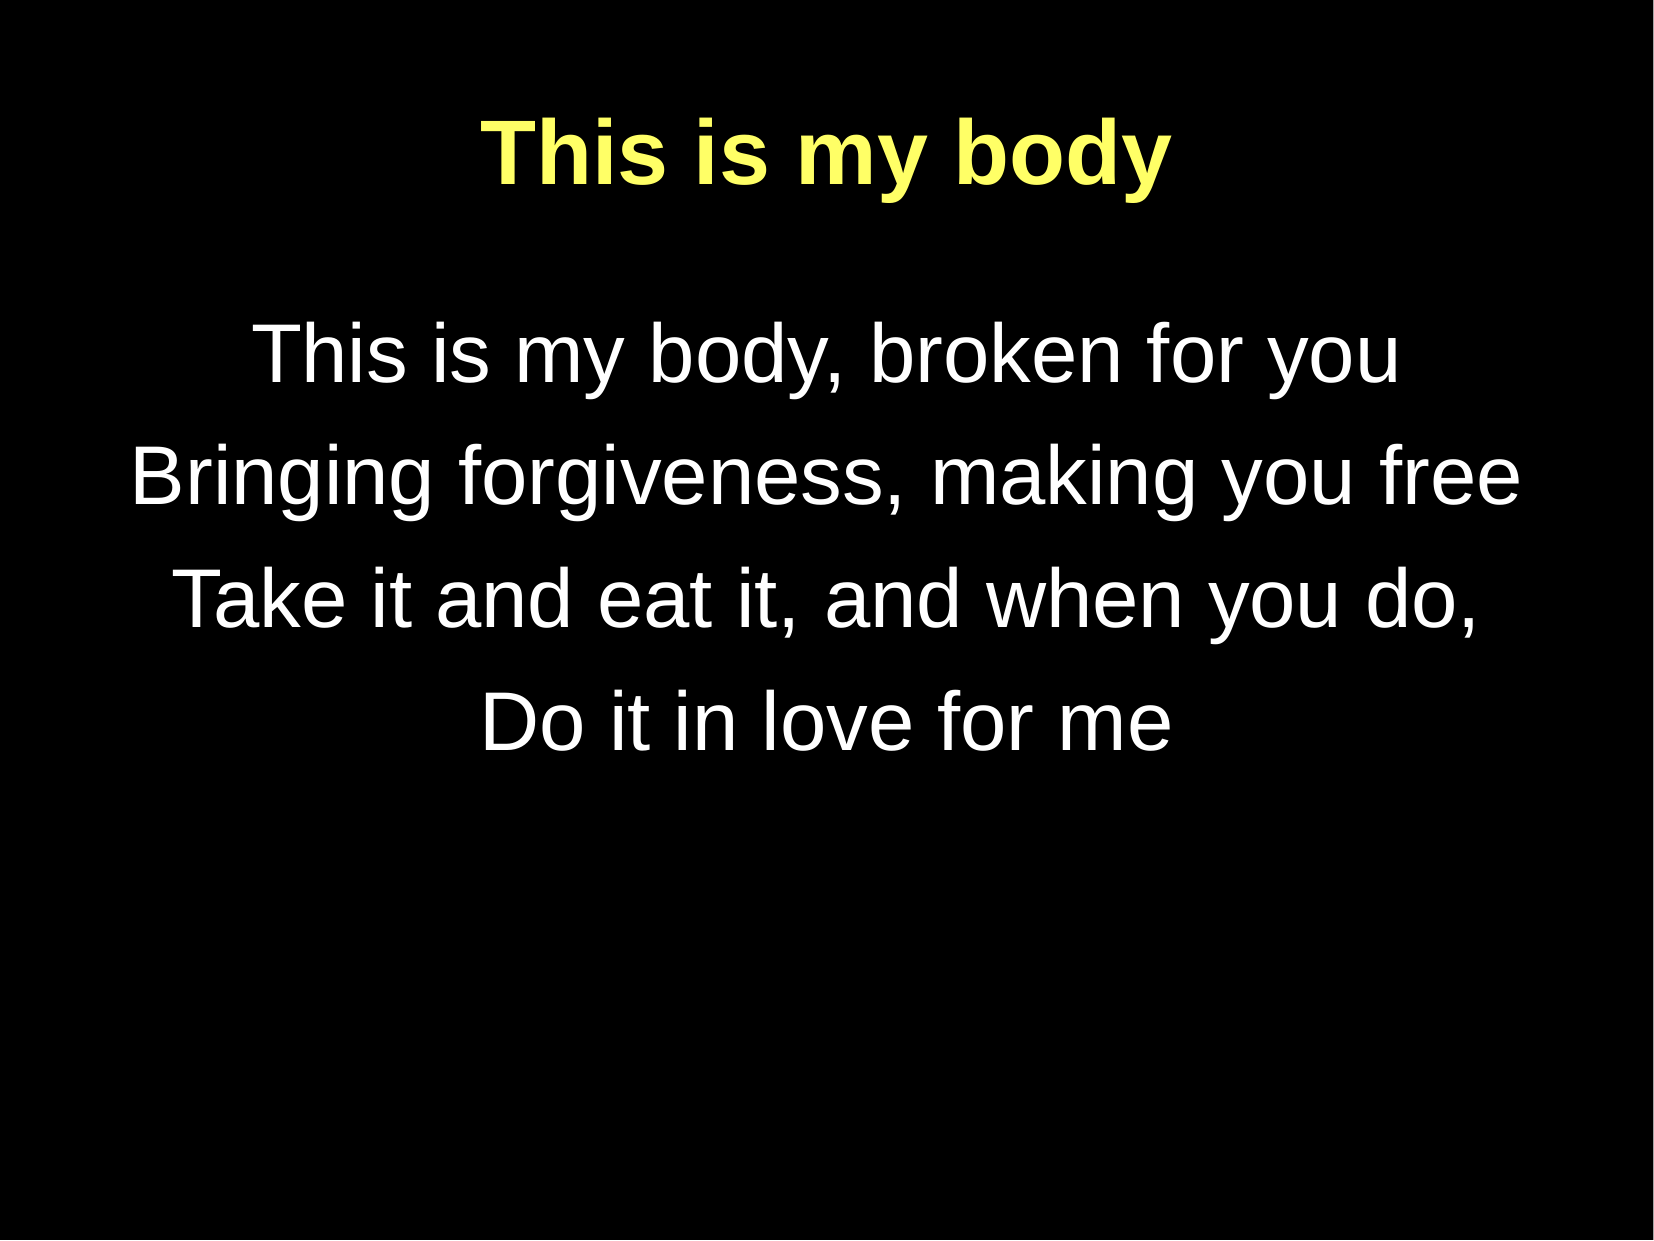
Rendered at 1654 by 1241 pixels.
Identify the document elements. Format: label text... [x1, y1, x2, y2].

list This is my body, broken for you Bringing forgiveness, making you free Take it and eat it, and when you do, Do it in love for me [0, 307, 1654, 1027]
title This is my body [82, 49, 1571, 257]
